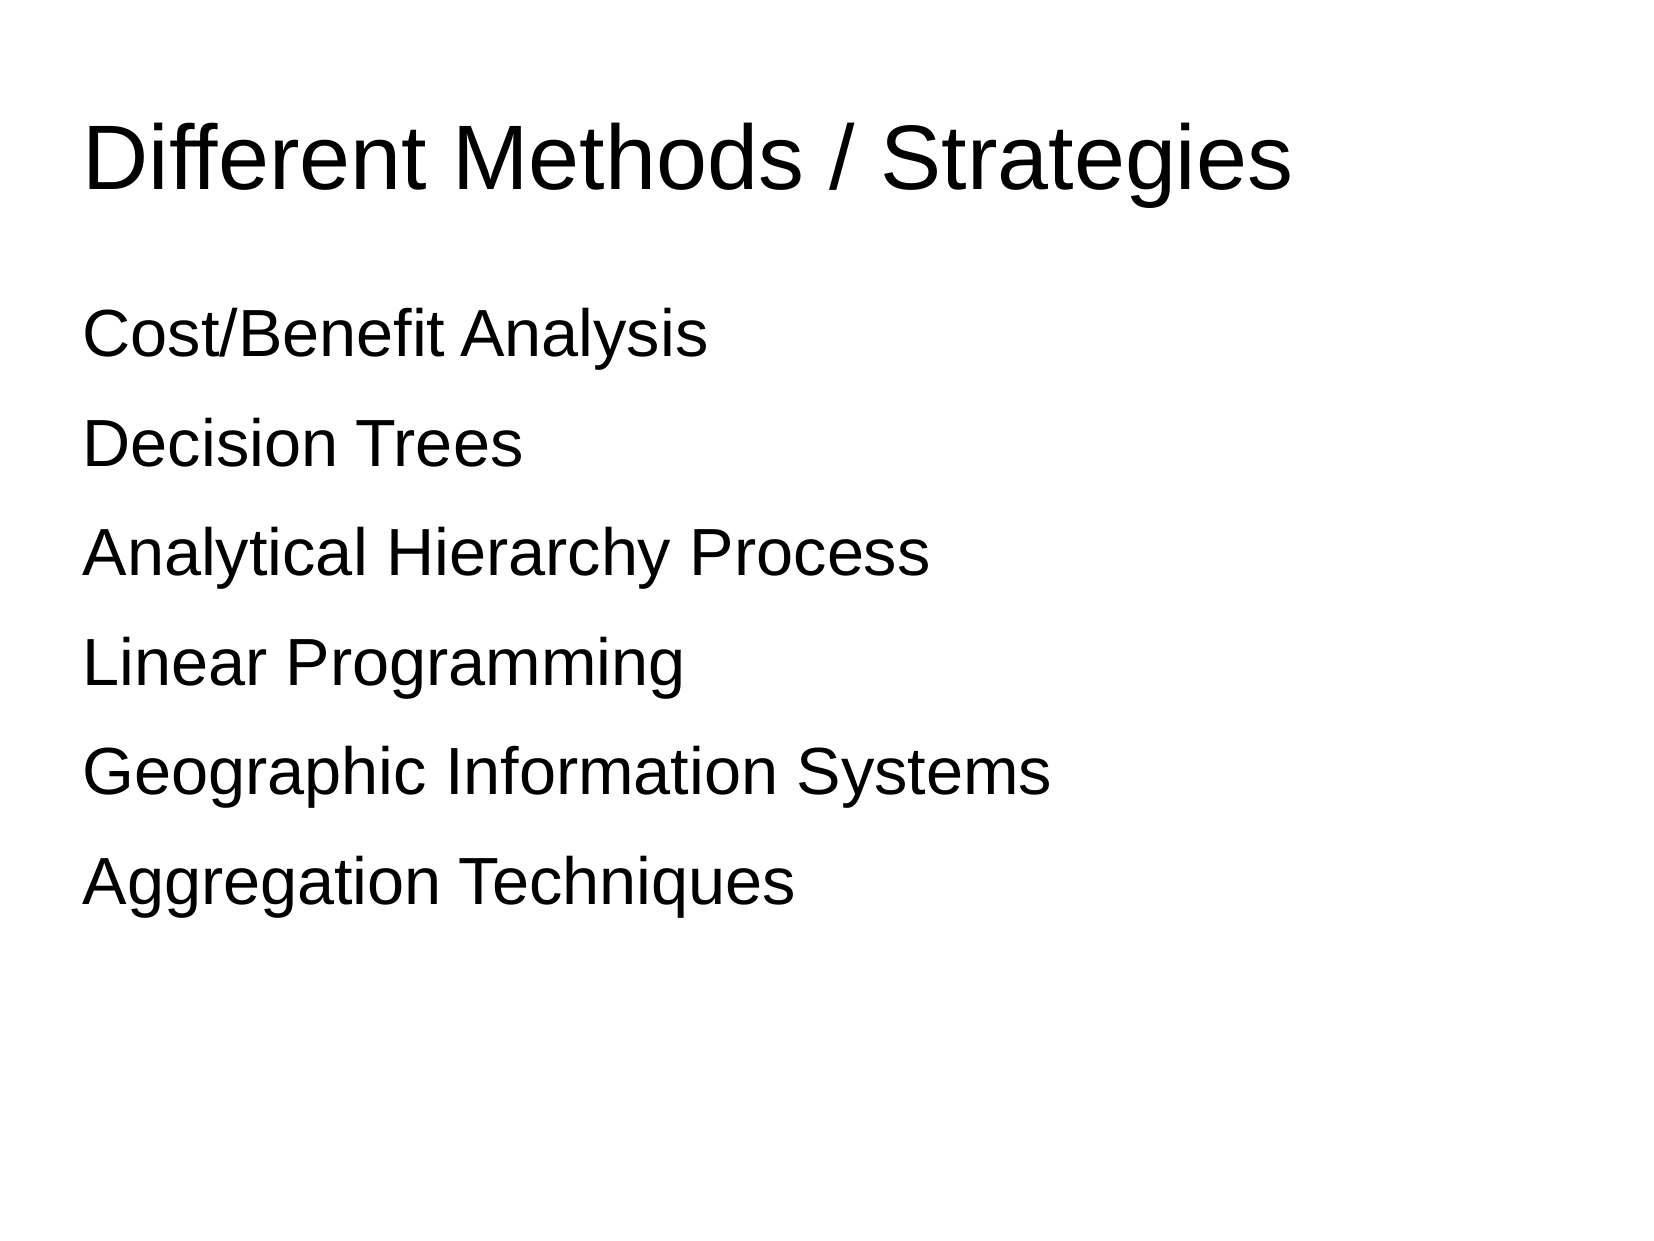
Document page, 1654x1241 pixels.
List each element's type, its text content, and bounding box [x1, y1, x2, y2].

title Different Methods / Strategies [82, 49, 1571, 257]
list Cost/Benefit Analysis Decision Trees Analytical Hierarchy Process Linear Programming Geographic Information Systems Aggregation Techniques [82, 290, 1571, 1010]
